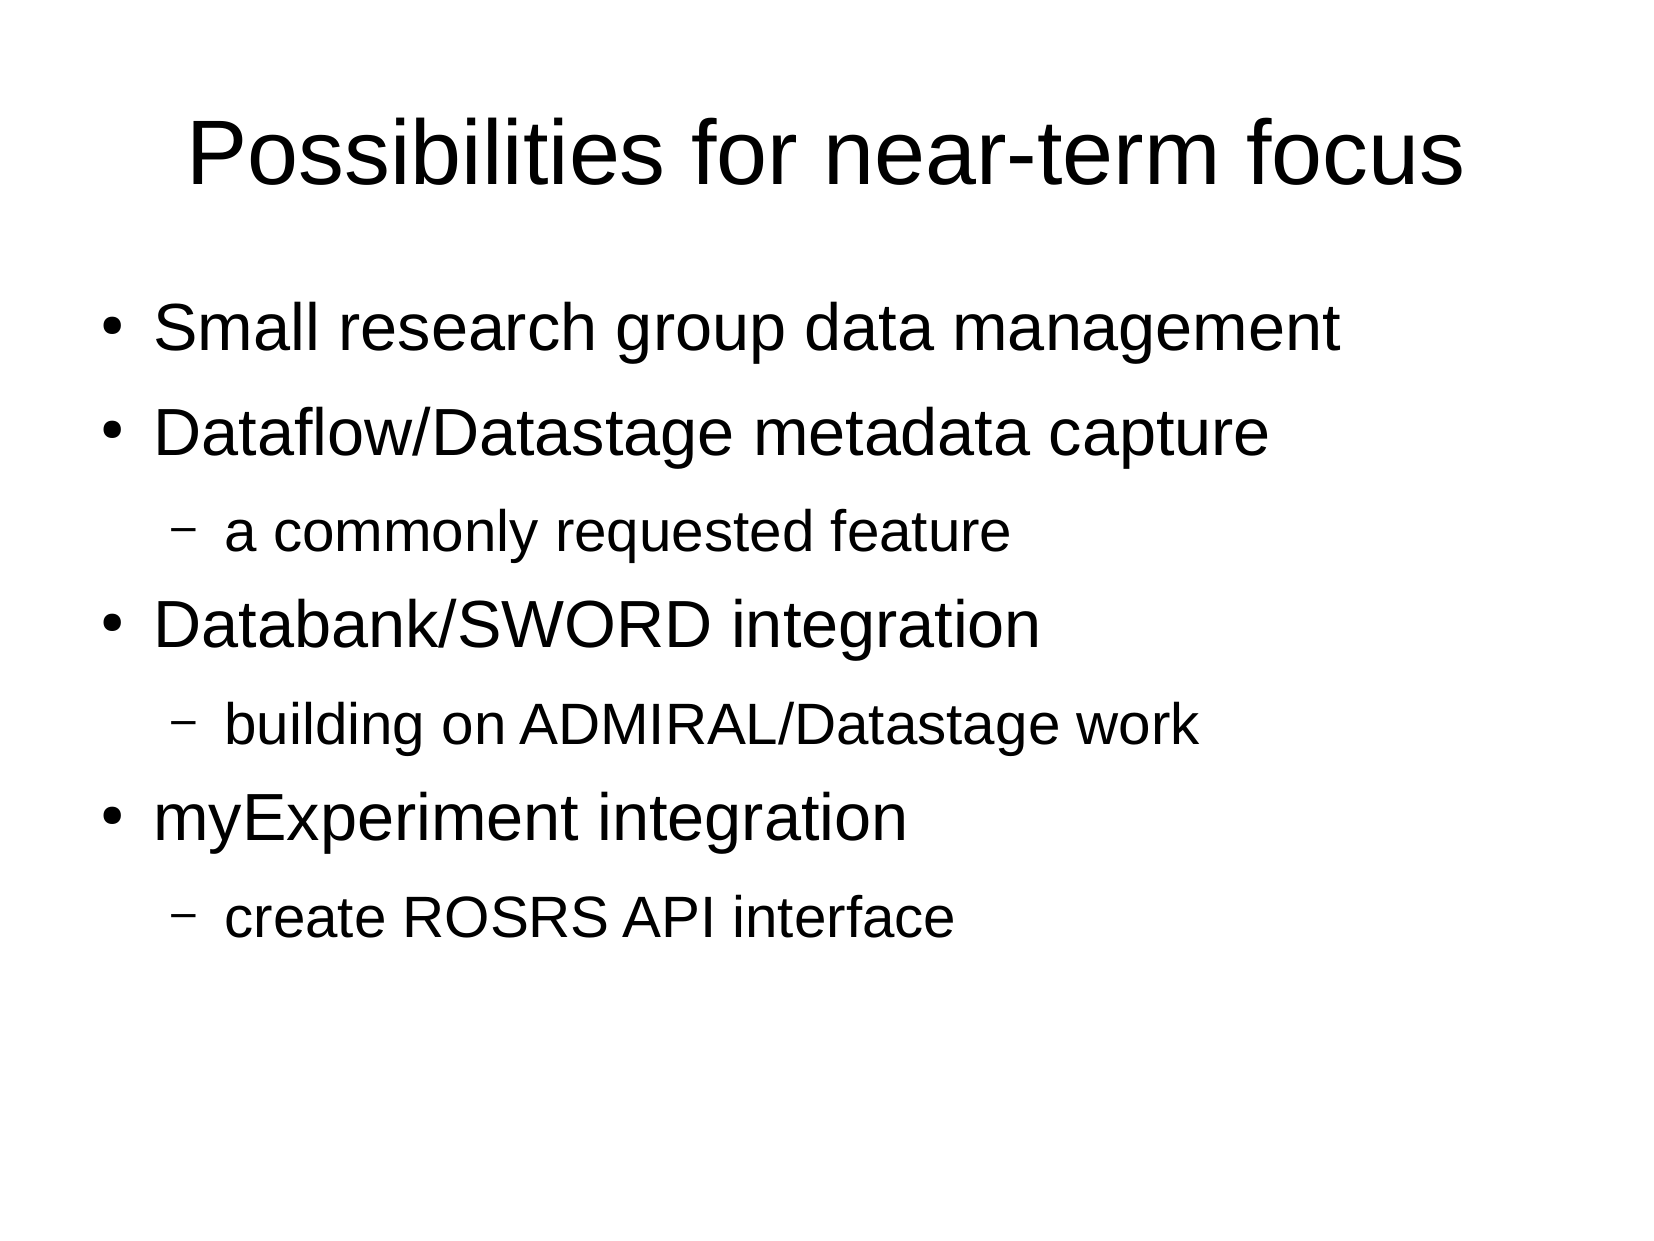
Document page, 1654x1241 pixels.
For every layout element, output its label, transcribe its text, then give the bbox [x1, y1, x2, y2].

title Possibilities for near-term focus [82, 49, 1571, 257]
list Small research group data management Dataflow/Datastage metadata capture a commonly requested feature Databank/SWORD integration building on ADMIRAL/Datastage work myExperiment integration create ROSRS API interface [82, 290, 1538, 1158]
